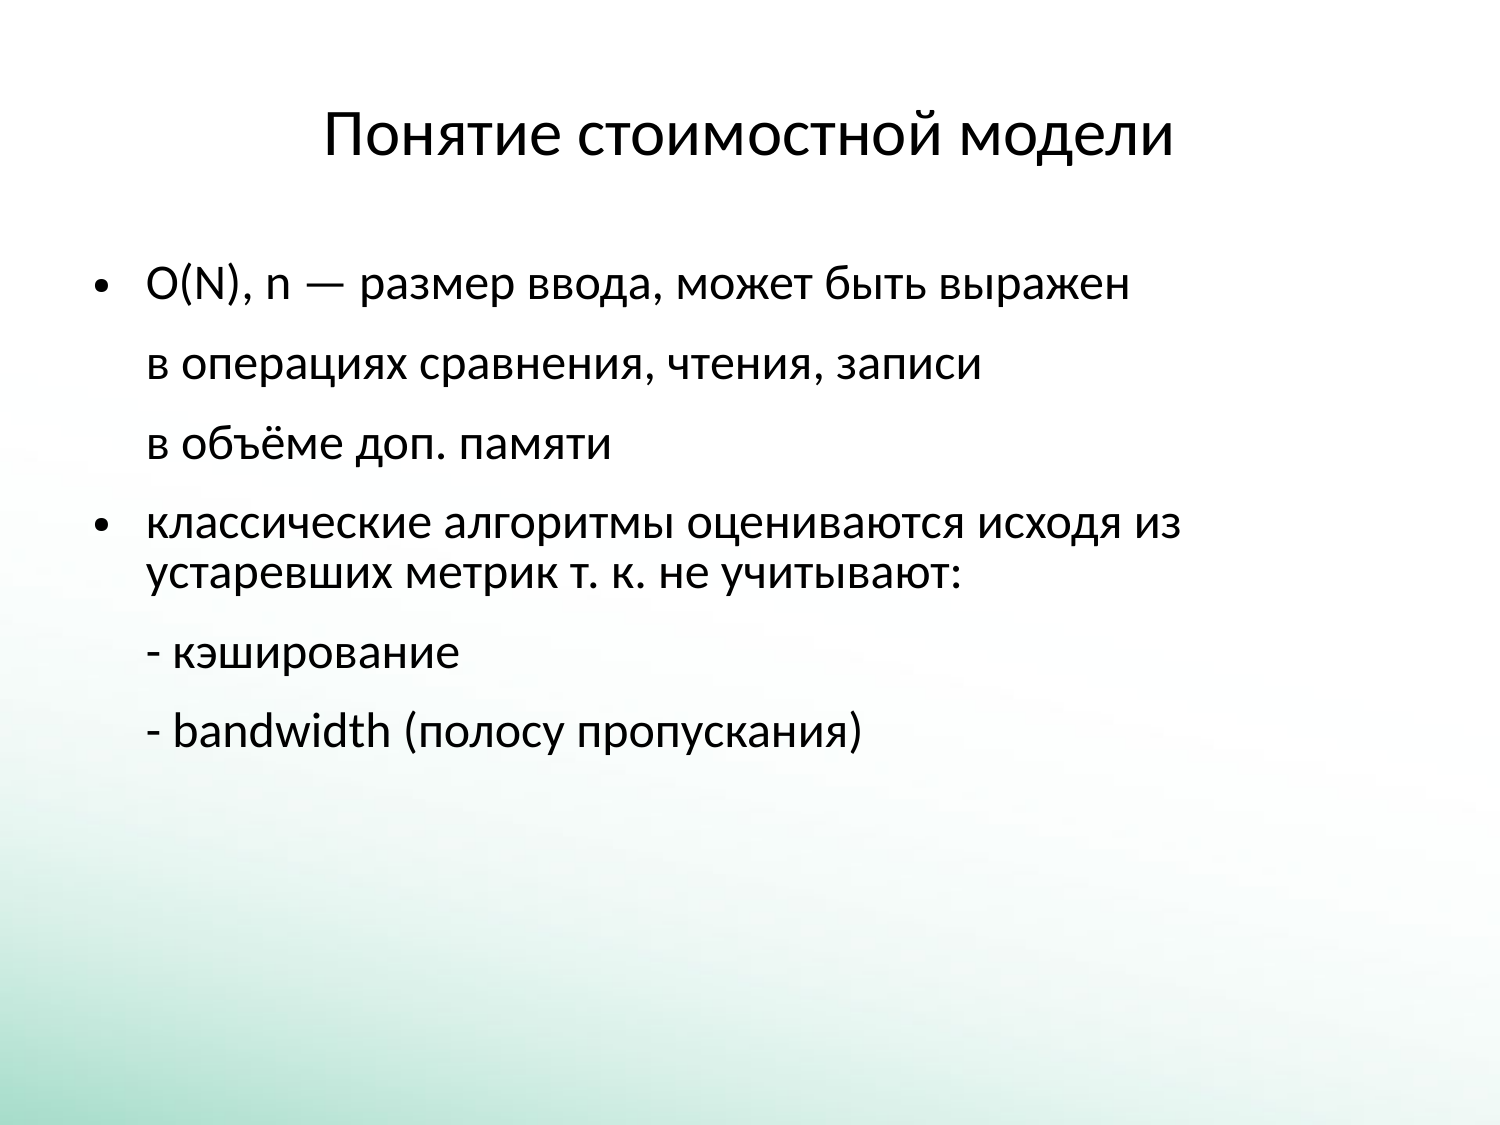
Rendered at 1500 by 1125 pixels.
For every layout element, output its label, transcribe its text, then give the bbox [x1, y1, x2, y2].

picture [0, 0, 1500, 1125]
title Понятие стоимостной модели [75, 45, 1425, 233]
list O(N), n — размер ввода, может быть выражен в операциях сравнения, чтения, записи в объёме доп. памяти классические алгоритмы оцениваются исходя из устаревших метрик т. к. не учитывают: - кэширование - bandwidth (полосу пропускания) [75, 262, 1425, 1005]
